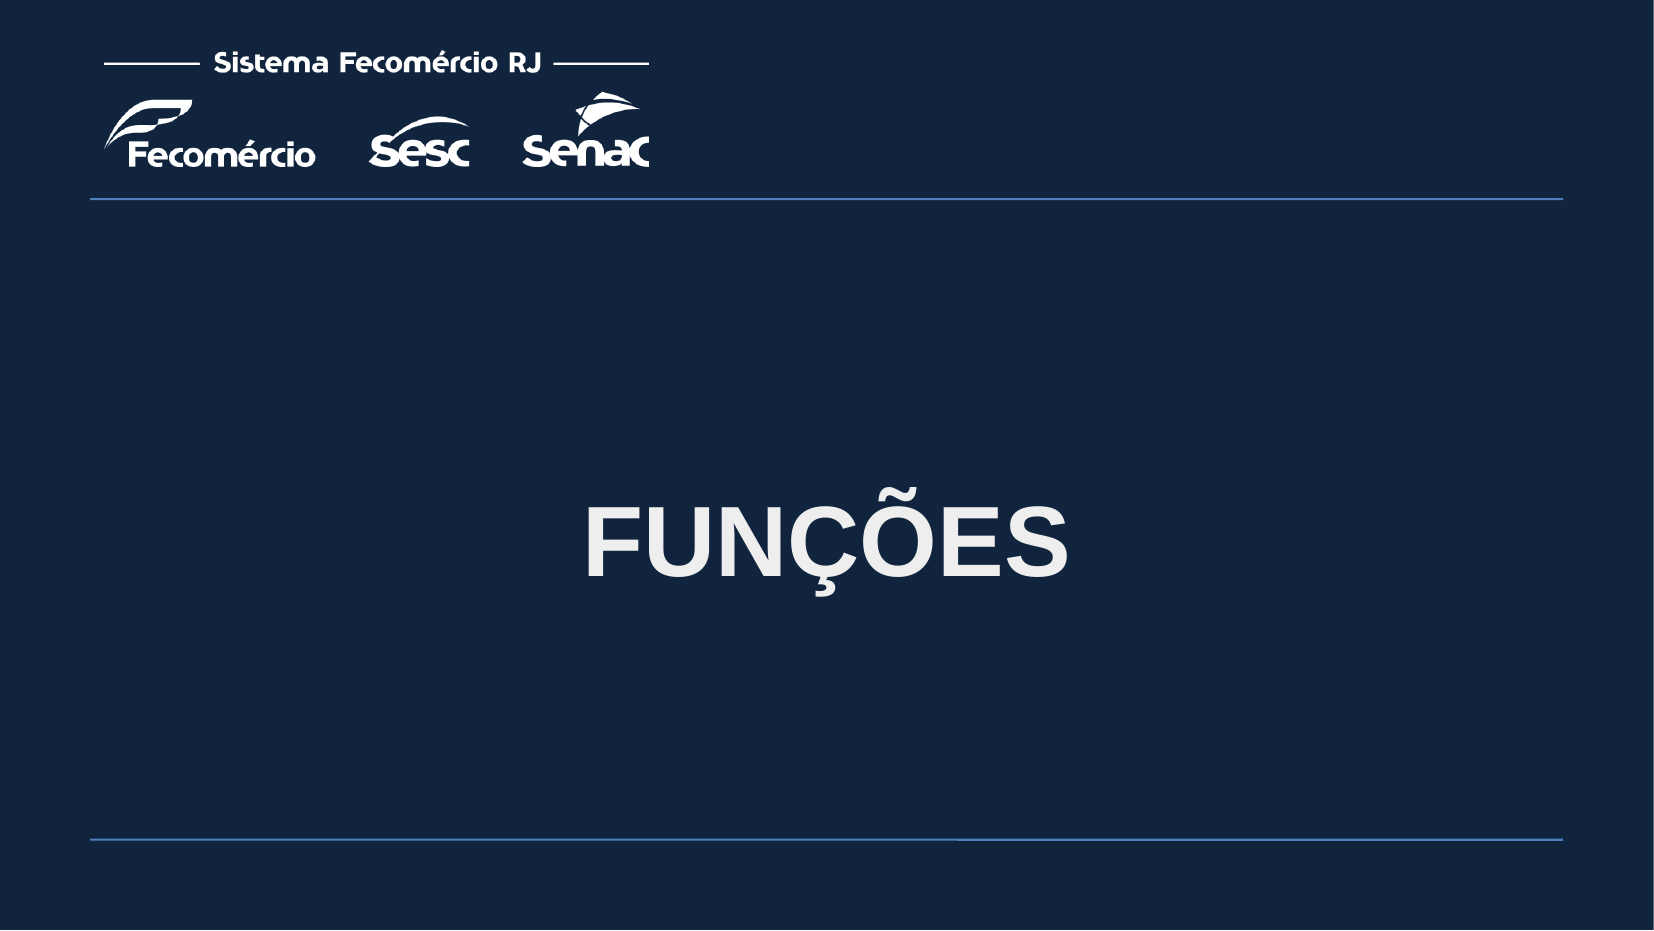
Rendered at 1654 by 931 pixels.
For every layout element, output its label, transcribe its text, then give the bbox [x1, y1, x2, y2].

picture [104, 50, 649, 167]
text_box FUNÇÕES [94, 206, 1559, 836]
